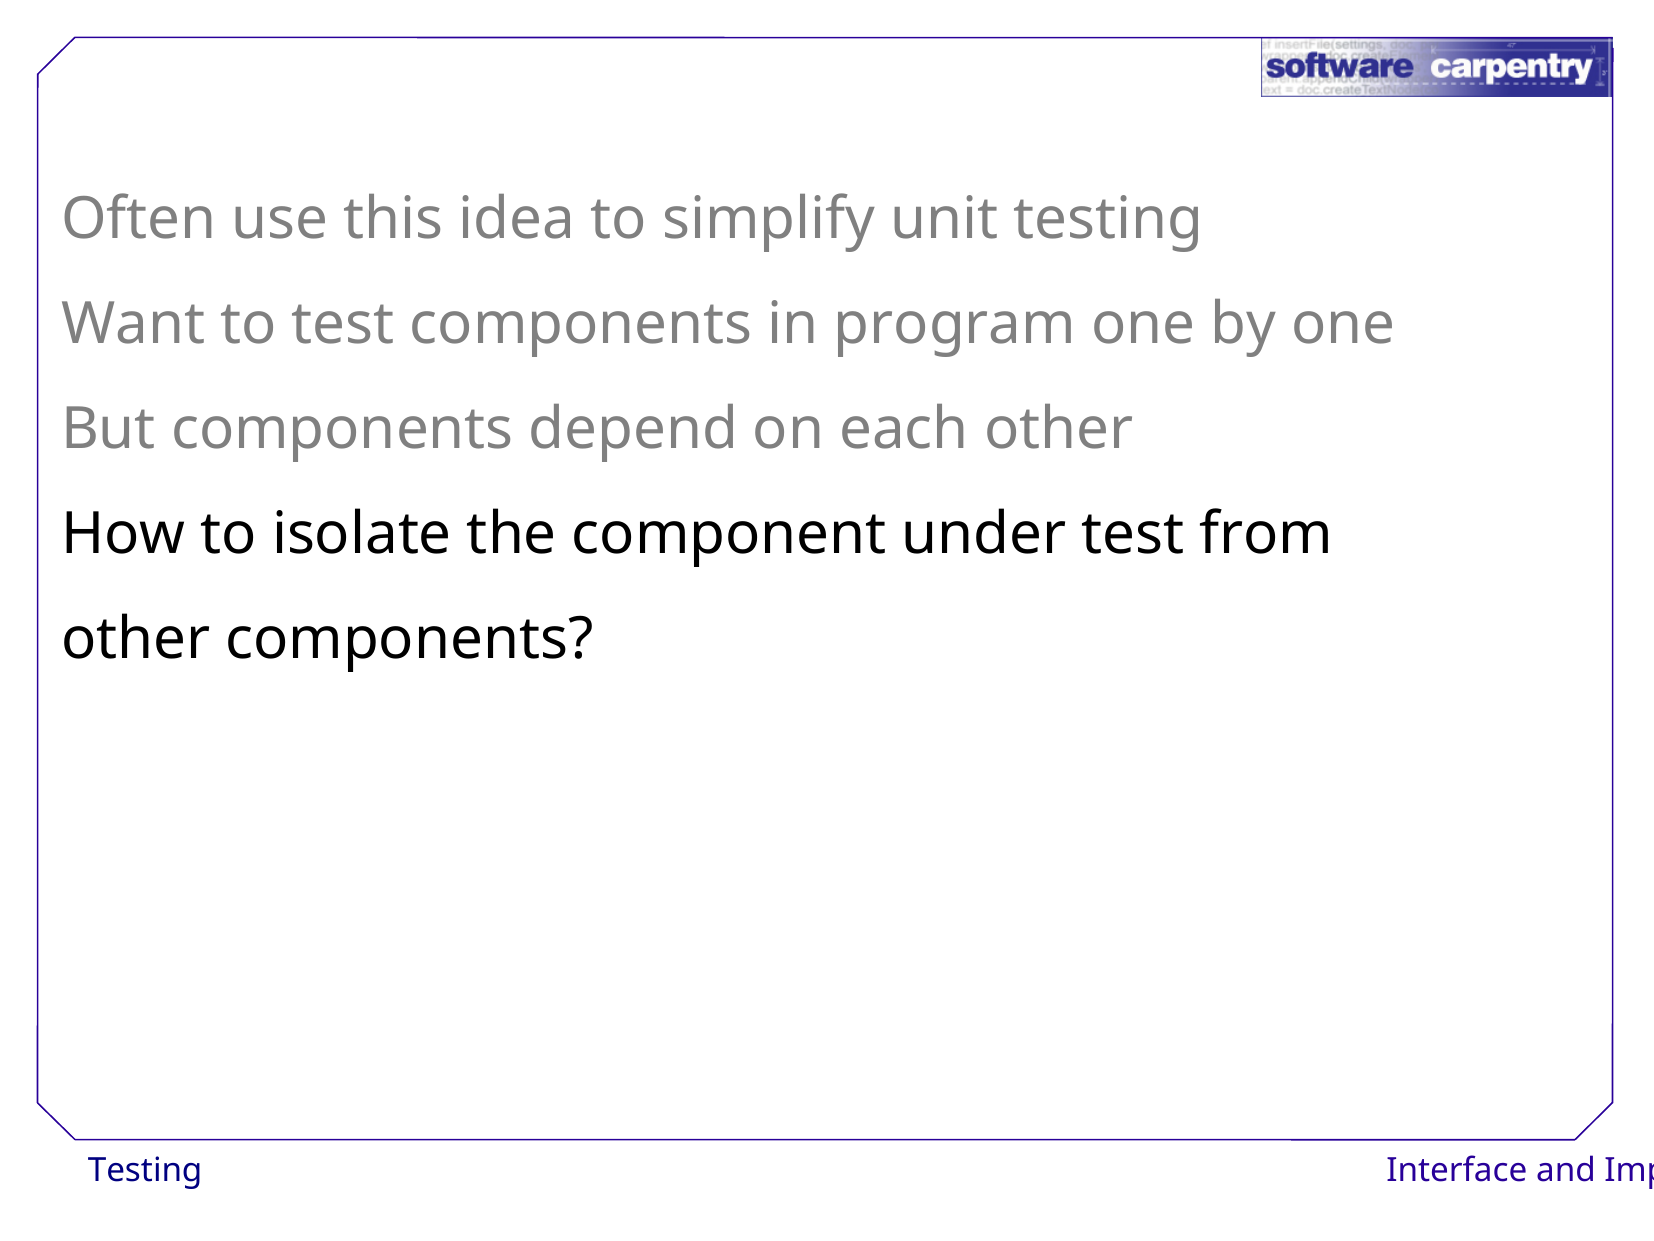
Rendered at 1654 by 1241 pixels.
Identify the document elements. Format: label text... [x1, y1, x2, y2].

text_box Often use this idea to simplify unit testing Want to test components in program one by one But components depend on each other How to isolate the component under test from other components? [46, 138, 1561, 679]
picture [1261, 39, 1613, 97]
